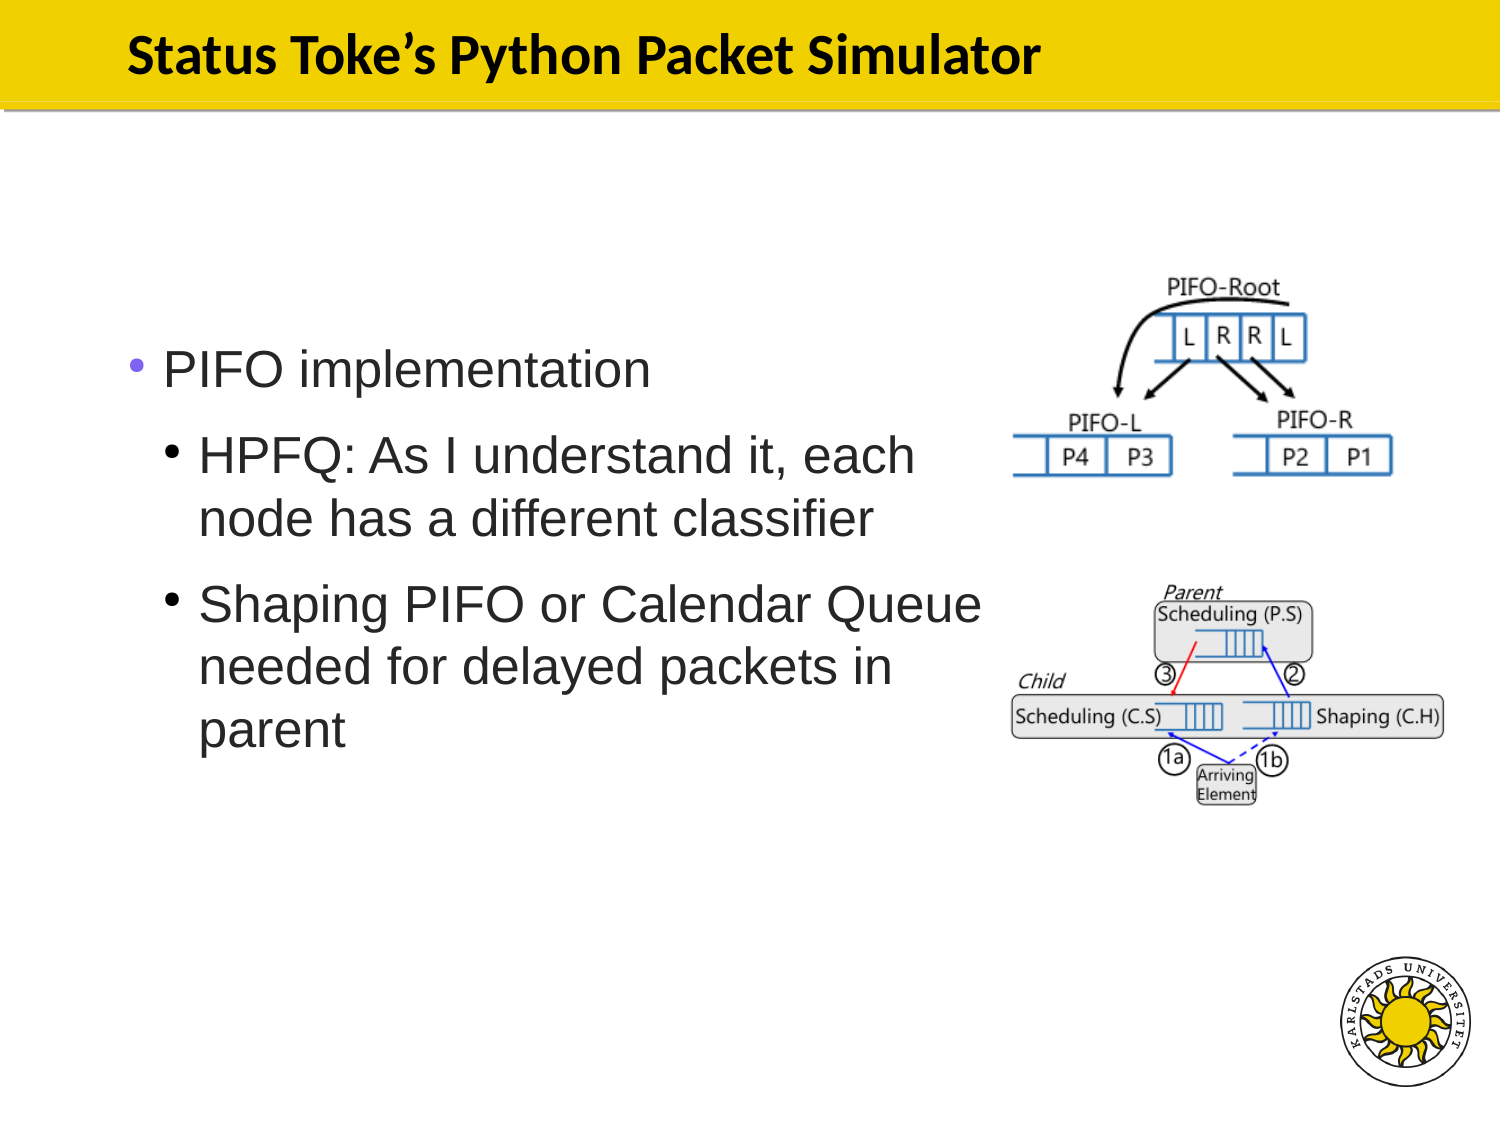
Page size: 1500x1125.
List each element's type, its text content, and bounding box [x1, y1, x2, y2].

list PIFO implementation HPFQ: As I understand it, each node has a different classifier Shaping PIFO or Calendar Queue needed for delayed packets in parent [112, 254, 1006, 970]
title Status Toke’s Python Packet Simulator [112, 0, 1388, 102]
picture [1340, 948, 1471, 1095]
picture [1007, 269, 1396, 480]
picture [1005, 578, 1461, 811]
